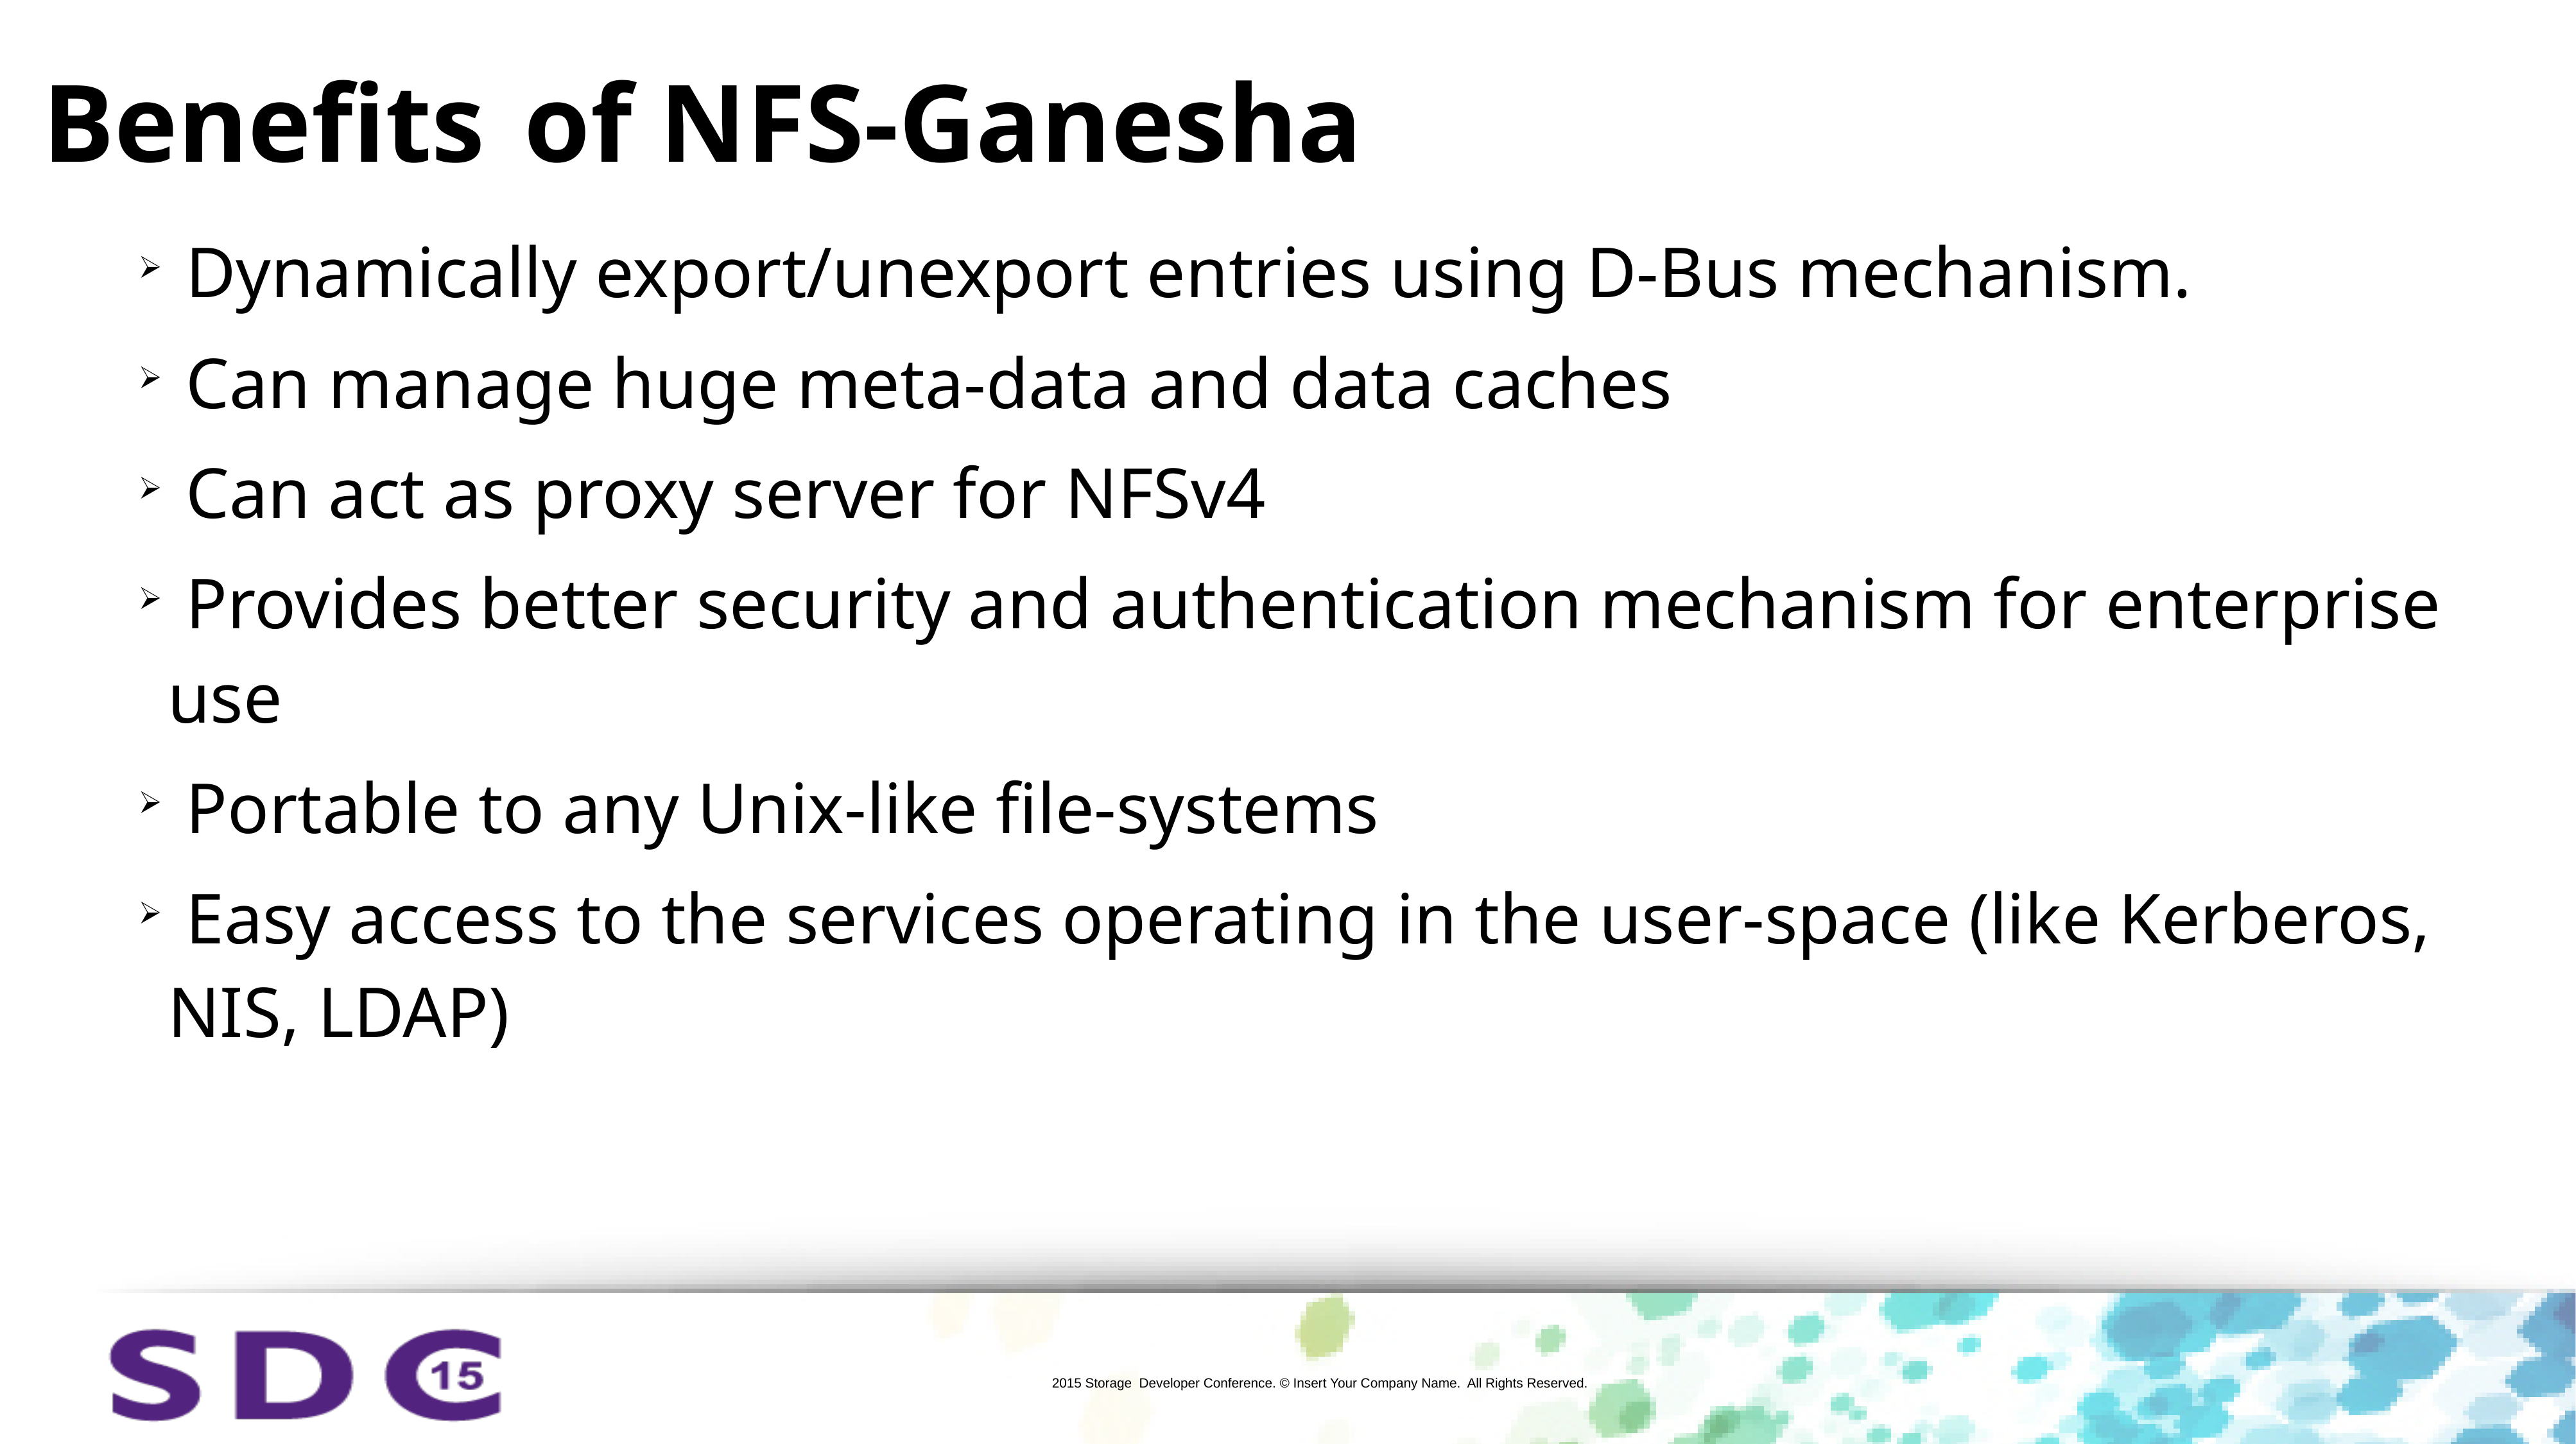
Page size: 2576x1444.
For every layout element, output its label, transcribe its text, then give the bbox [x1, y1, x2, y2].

list Dynamically export/unexport entries using D-Bus mechanism. Can manage huge meta-data and data caches Can act as proxy server for NFSv4 Provides better security and authentication mechanism for enterprise use Portable to any Unix-like file-systems Easy access to the services operating in the user-space (like Kerberos, NIS, LDAP) [128, 224, 2447, 1062]
title Benefits of NFS-Ganesha [42, 0, 2361, 241]
picture [0, 994, 2576, 1444]
